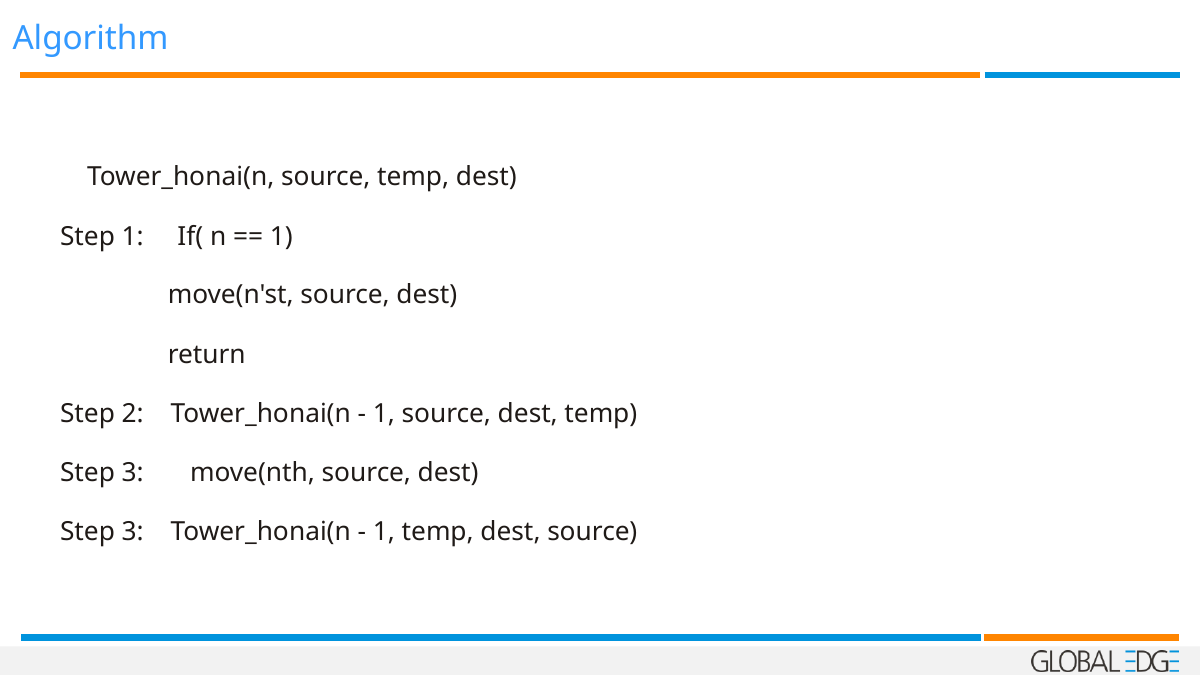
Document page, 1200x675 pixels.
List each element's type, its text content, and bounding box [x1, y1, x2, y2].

title Algorithm [12, 9, 1088, 63]
picture [1031, 650, 1179, 672]
list Tower_honai(n, source, temp, dest) Step 1: If( n == 1) move(n'st, source, dest) return Step 2: Tower_honai(n - 1, source, dest, temp) Step 3: move(nth, source, dest) Step 3: Tower_honai(n - 1, temp, dest, source) [60, 157, 1140, 550]
